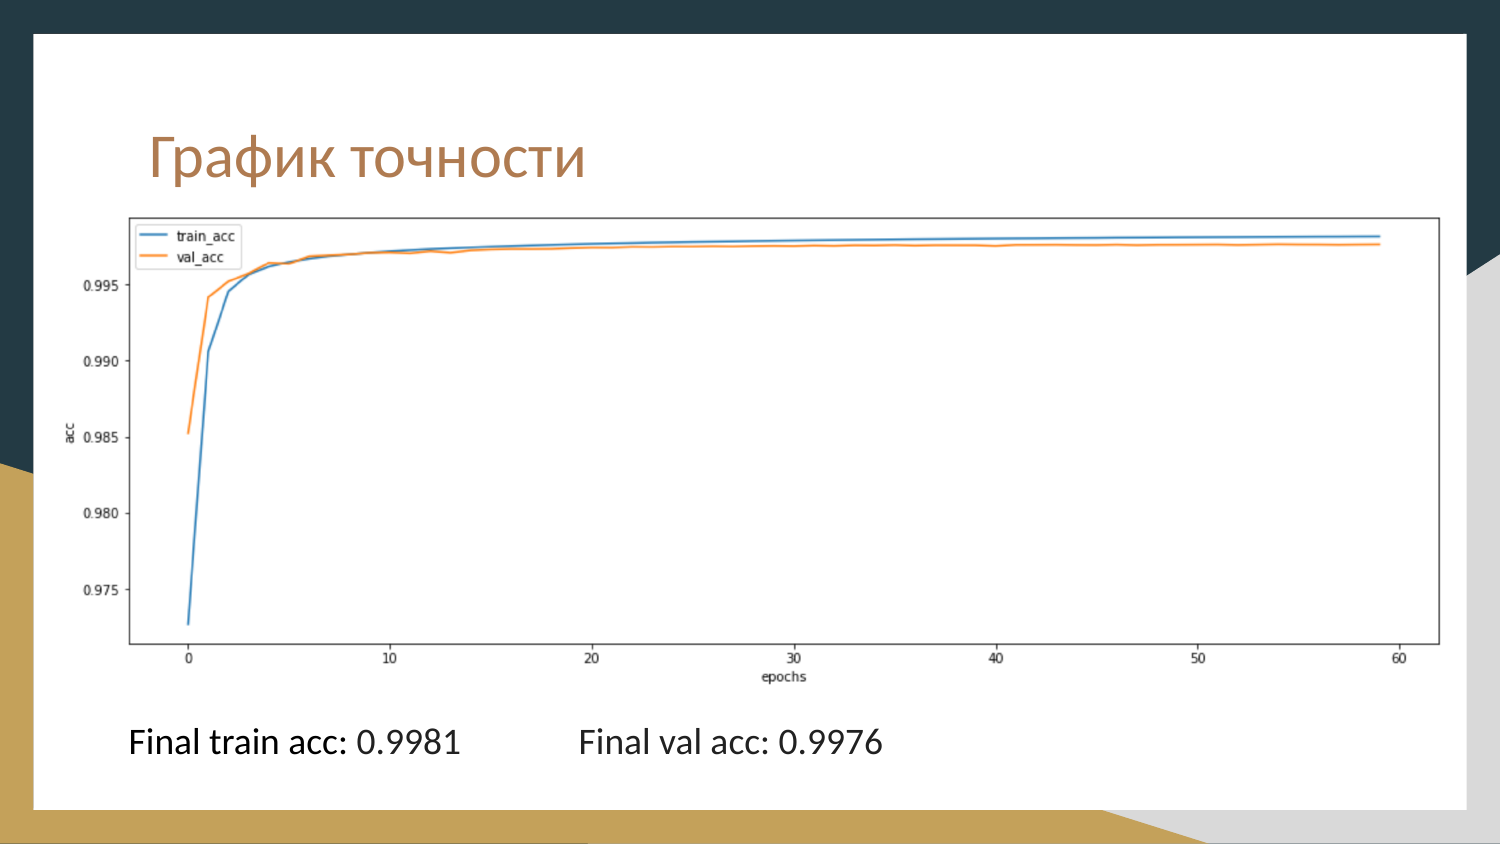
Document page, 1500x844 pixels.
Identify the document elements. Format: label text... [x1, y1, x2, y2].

title График точности [134, 99, 1366, 214]
picture [56, 214, 1444, 691]
text_box Final train acc: 0.9981 Final val acc: 0.9976 [113, 702, 1317, 772]
